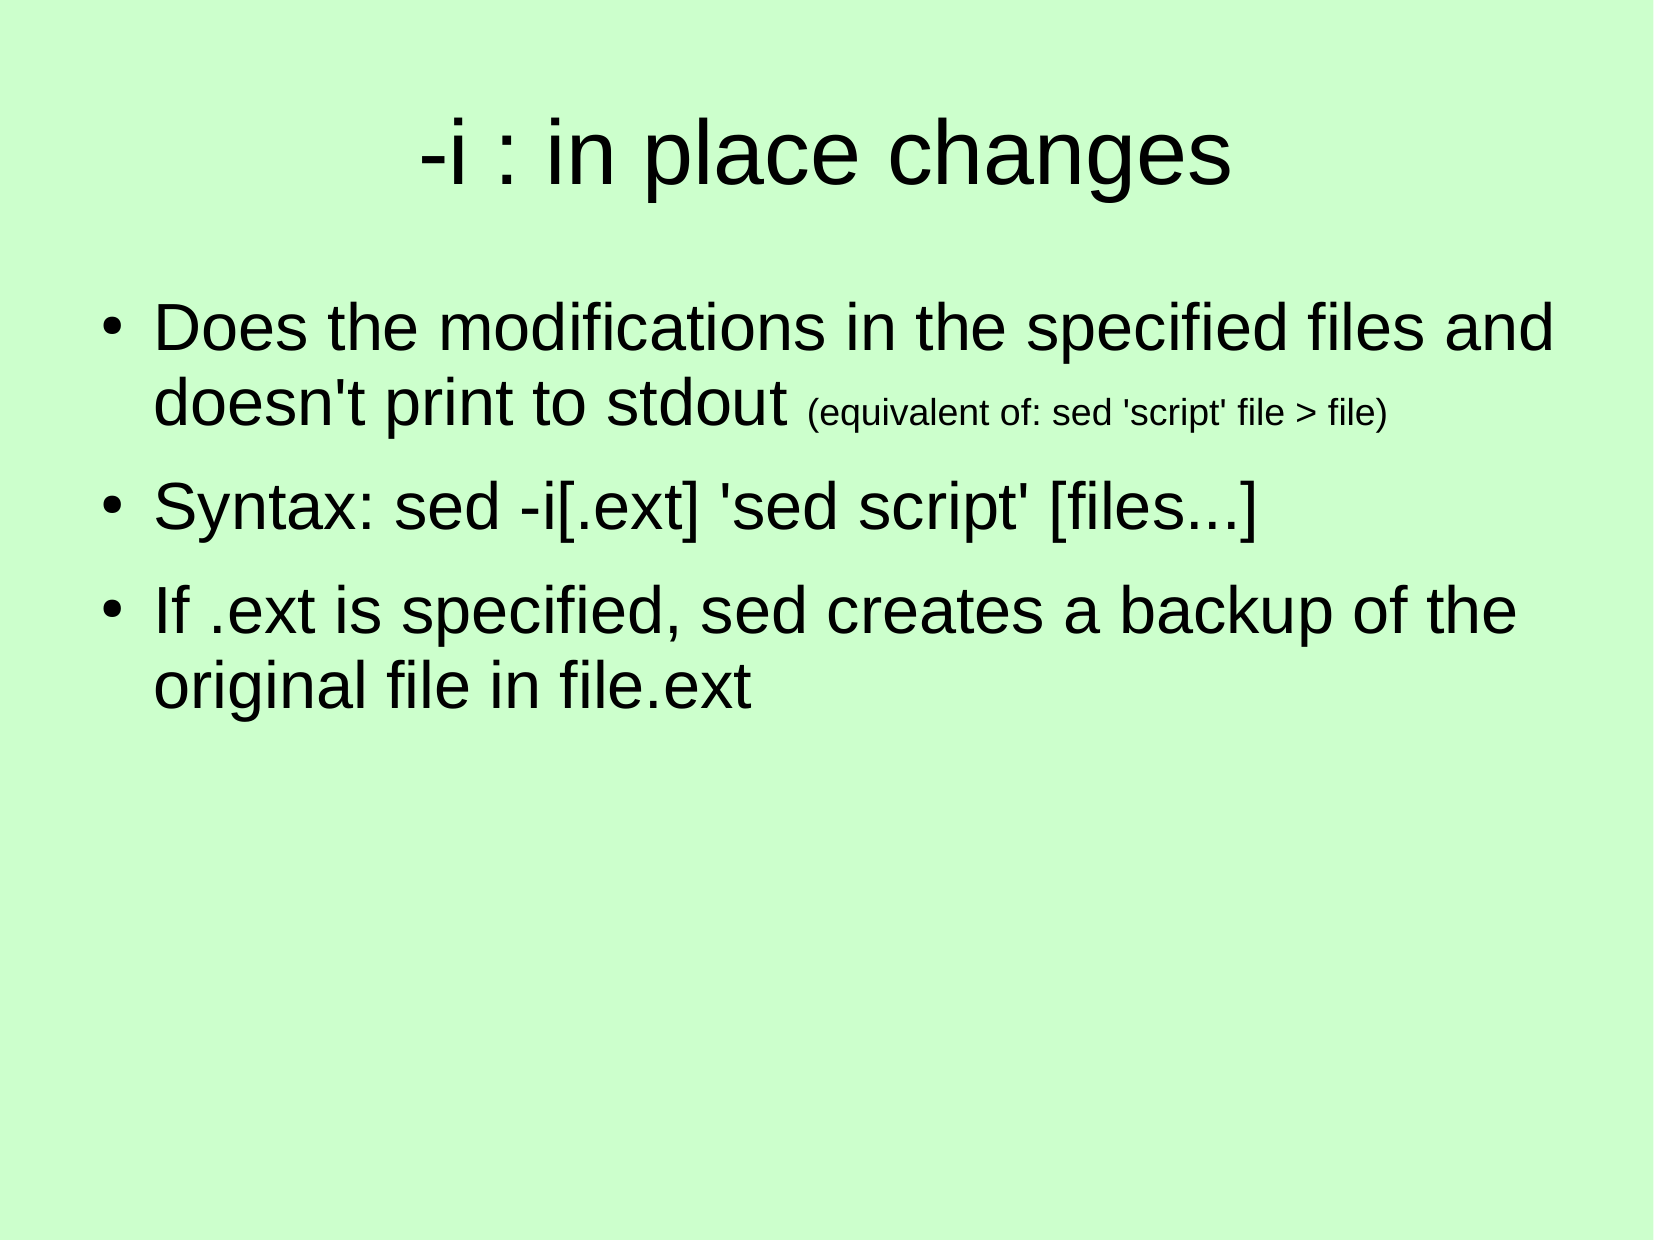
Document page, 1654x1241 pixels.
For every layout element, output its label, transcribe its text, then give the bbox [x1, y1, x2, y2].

title -i : in place changes [82, 49, 1571, 257]
list Does the modifications in the specified files and doesn't print to stdout (equivalent of: sed 'script' file > file) Syntax: sed -i[.ext] 'sed script' [files...] If .ext is specified, sed creates a backup of the original file in file.ext [82, 290, 1571, 1010]
